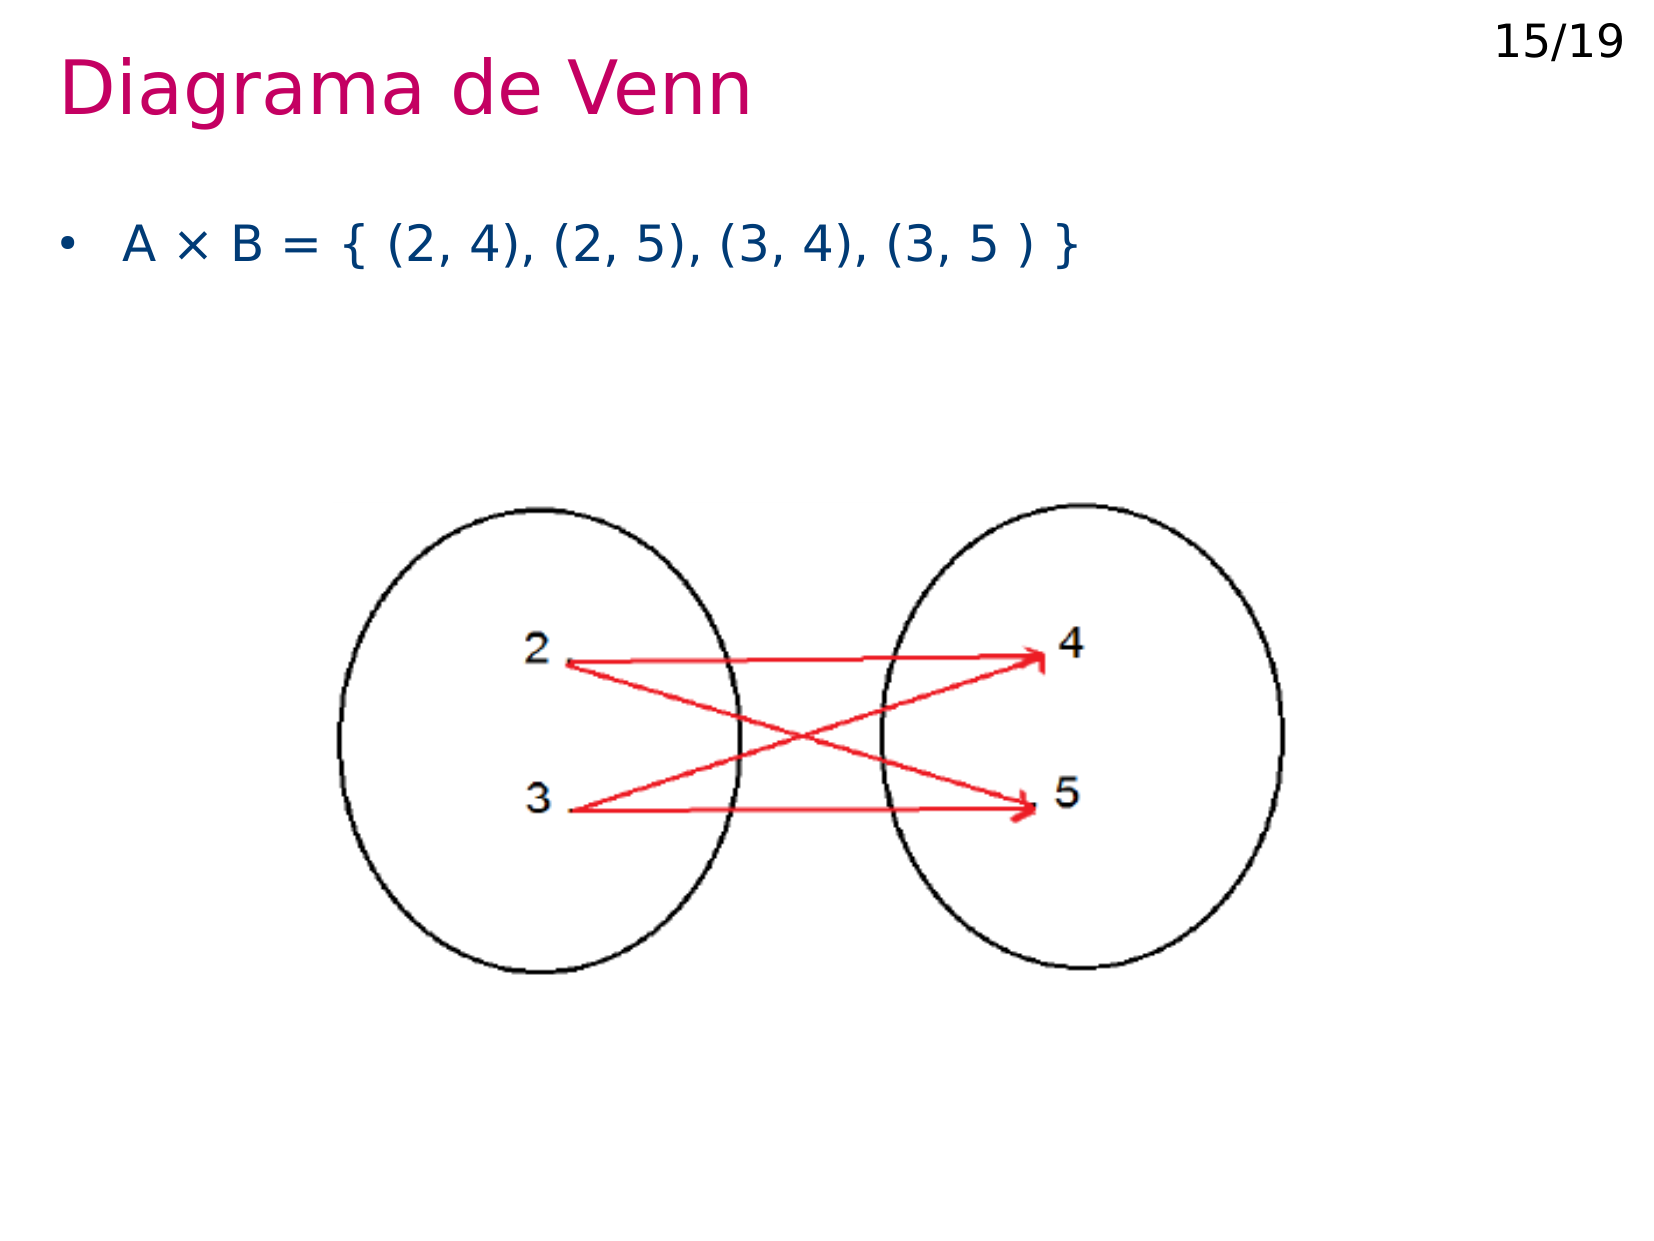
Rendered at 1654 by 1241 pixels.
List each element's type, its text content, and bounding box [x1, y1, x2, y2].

title Diagrama de Venn [59, 29, 1625, 148]
picture [333, 501, 1288, 981]
list A × B = { (2, 4), (2, 5), (3, 4), (3, 5 ) } [59, 206, 1625, 1211]
